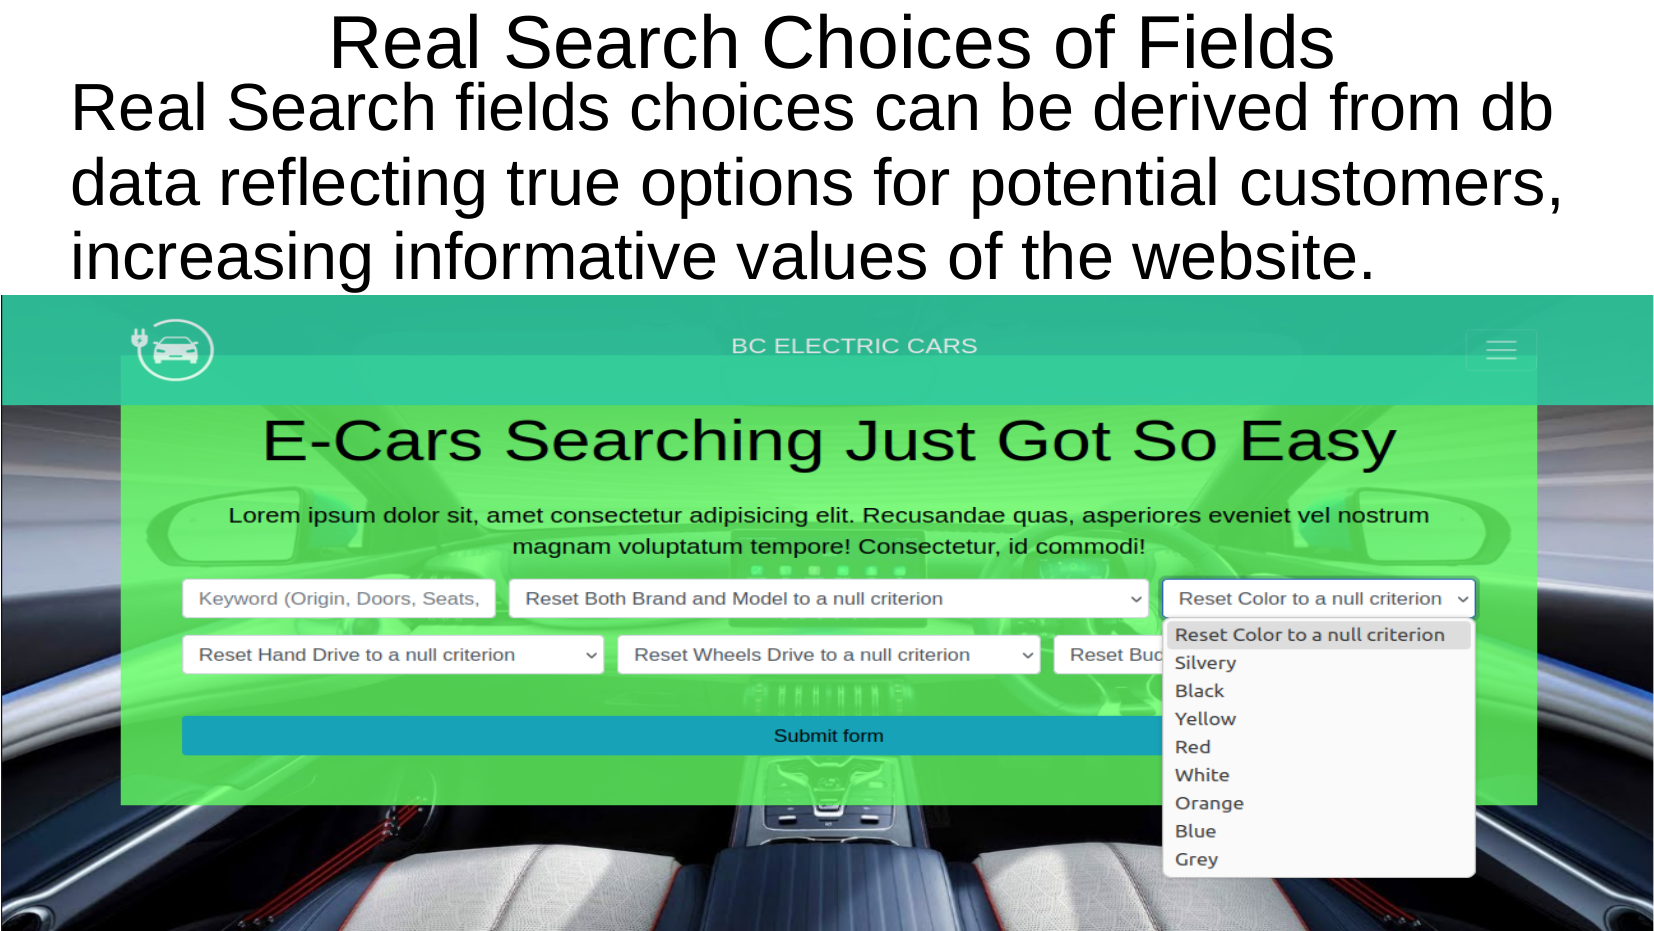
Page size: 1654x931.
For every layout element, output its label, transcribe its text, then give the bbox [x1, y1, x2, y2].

title Real Search Choices of Fields [88, 0, 1577, 69]
list Real Search fields choices can be derived from db data reflecting true options for potential customers, increasing informative values of the website. [0, 69, 1654, 473]
picture [1, 295, 1654, 931]
